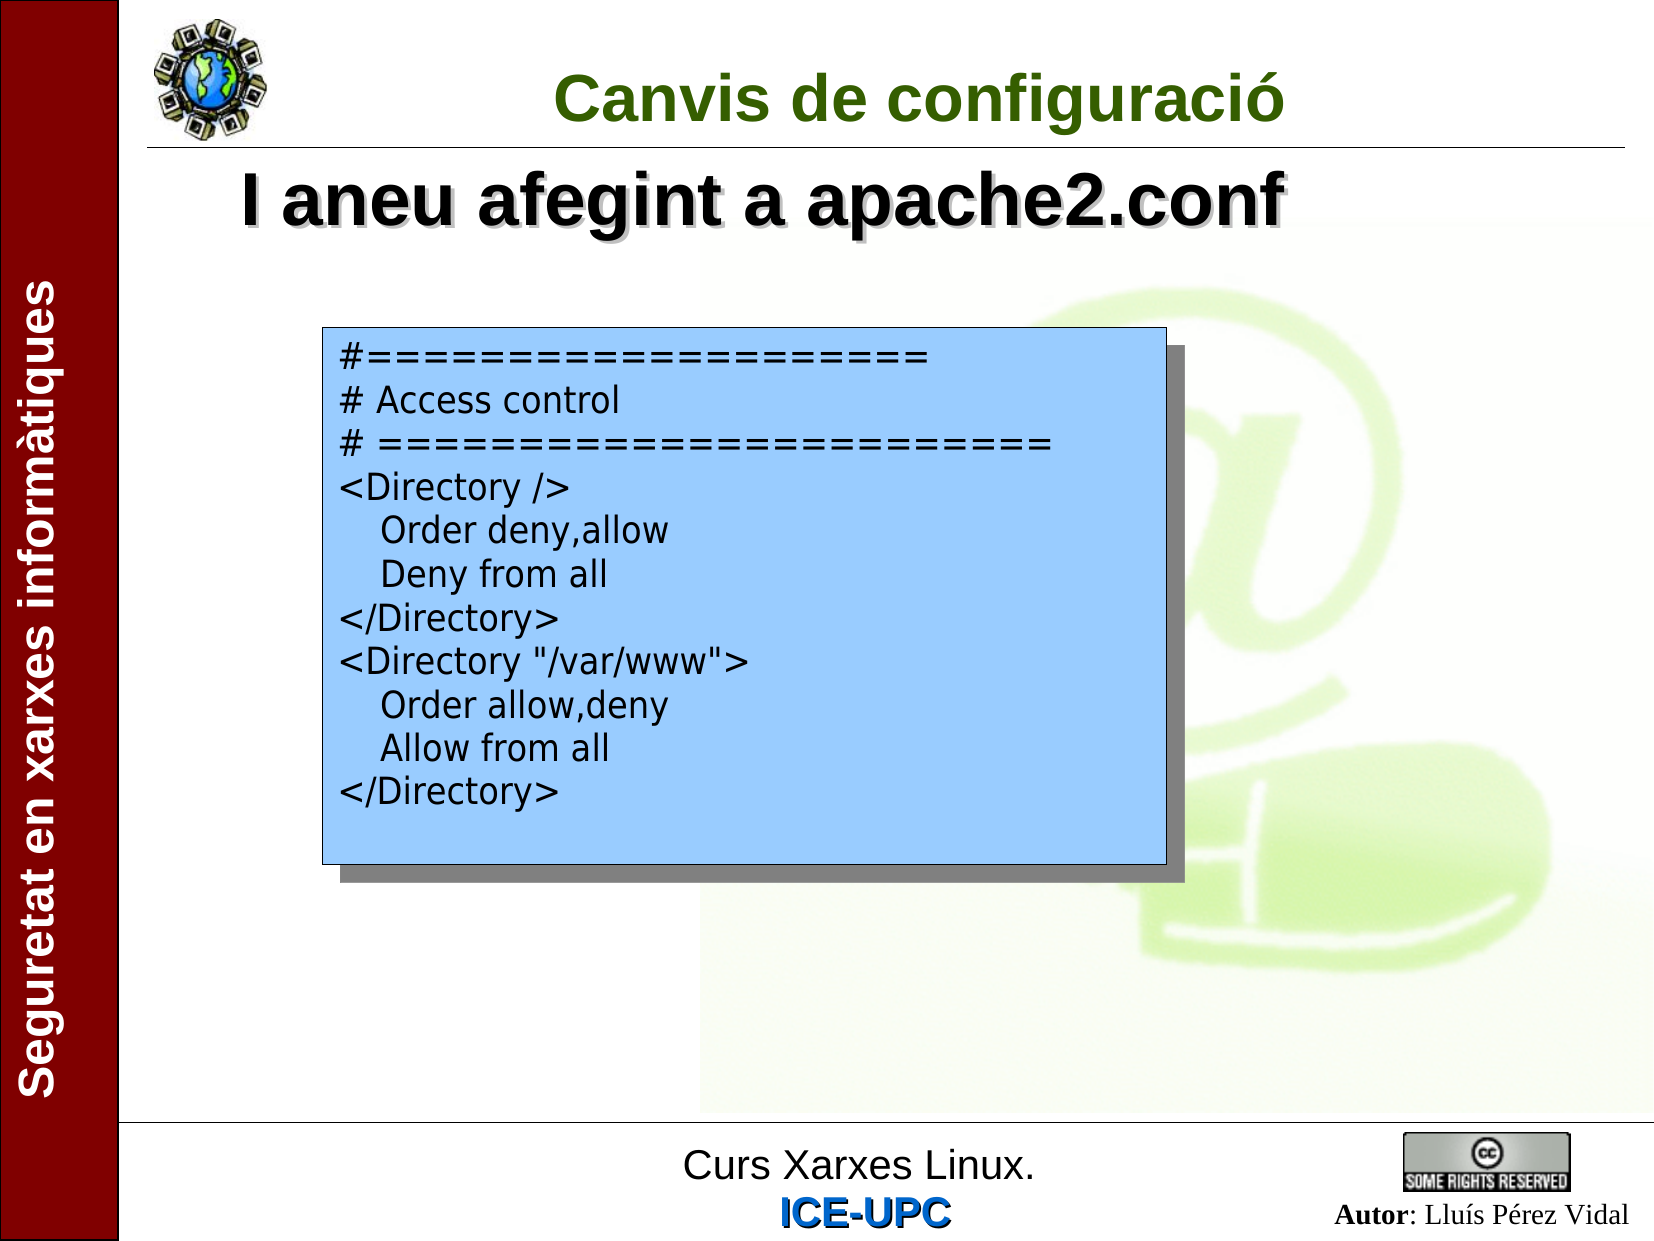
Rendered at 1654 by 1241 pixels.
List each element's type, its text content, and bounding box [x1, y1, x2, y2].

picture [700, 217, 1654, 1113]
picture [154, 19, 268, 49]
list I aneu afegint a apache2.conf [169, 157, 1641, 839]
text_box #==================== # Access control # ======================== <Directory /> Order deny,allow Deny from all </Directory> <Directory "/var/www"> Order allow,deny Allow from all </Directory> [322, 327, 1167, 865]
picture [1403, 1132, 1571, 1192]
title Canvis de configuració [129, 49, 1619, 148]
